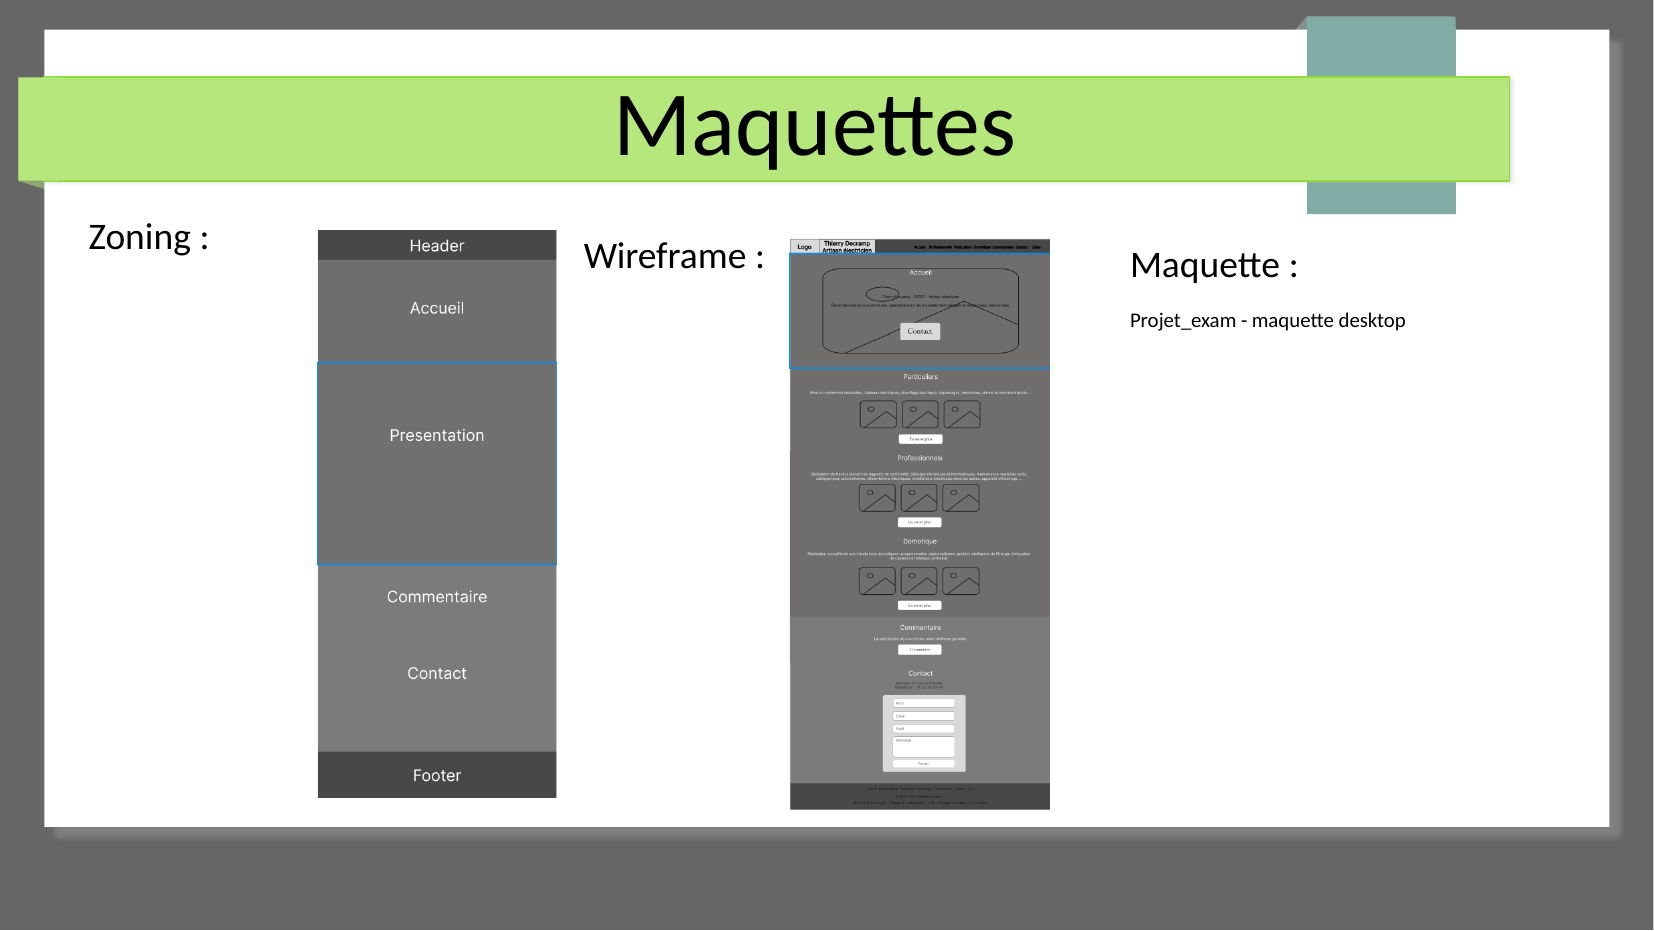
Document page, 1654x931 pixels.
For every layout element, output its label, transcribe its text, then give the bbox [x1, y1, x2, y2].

title Maquettes [88, 72, 1506, 179]
picture [317, 230, 557, 798]
text_box Maquette : Projet_exam - maquette desktop [1115, 241, 1543, 436]
text_box Wireframe : [569, 227, 867, 509]
picture [789, 238, 1050, 810]
list Zoning : [88, 221, 310, 476]
